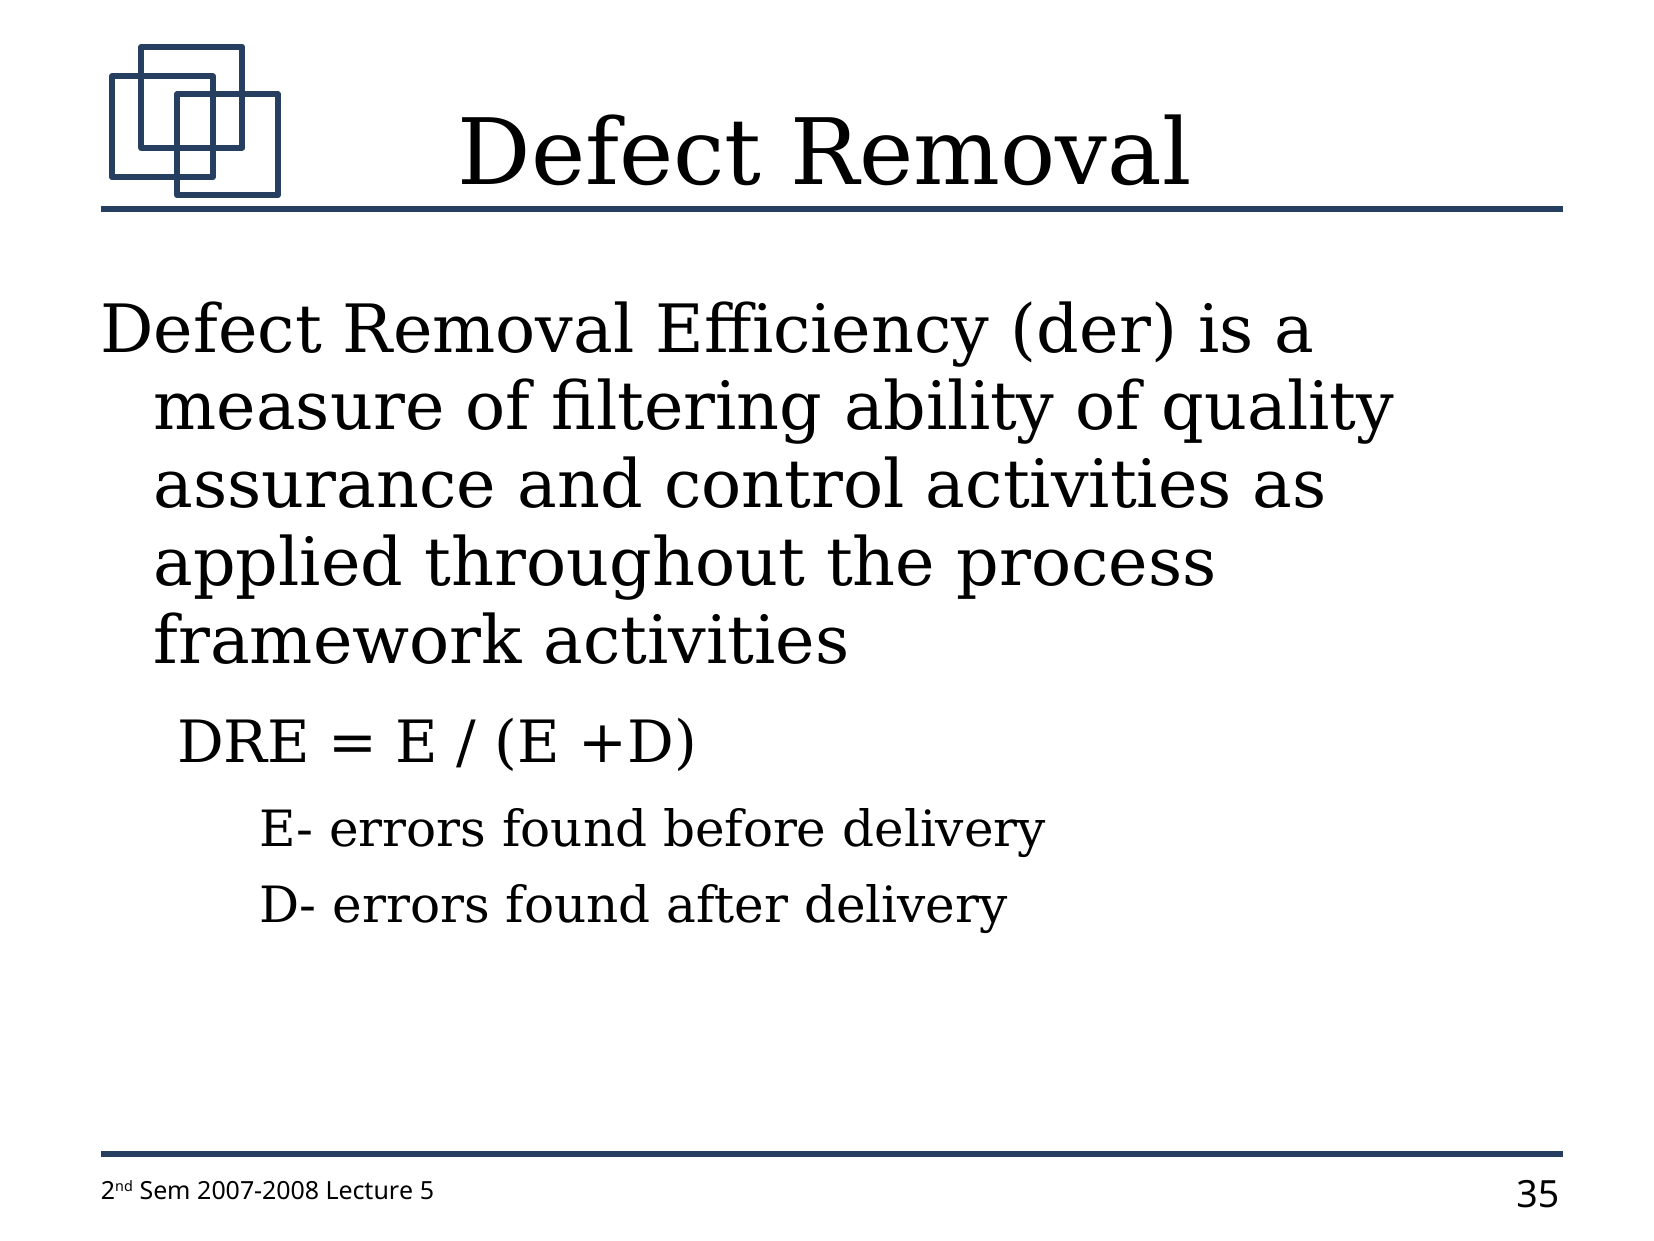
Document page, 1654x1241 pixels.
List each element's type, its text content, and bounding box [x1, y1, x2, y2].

list Defect Removal Efficiency (der) is a measure of filtering ability of quality assurance and control activities as applied throughout the process framework activities DRE = E / (E +D) E- errors found before delivery D- errors found after delivery [82, 290, 1571, 1109]
title Defect Removal [82, 49, 1571, 257]
